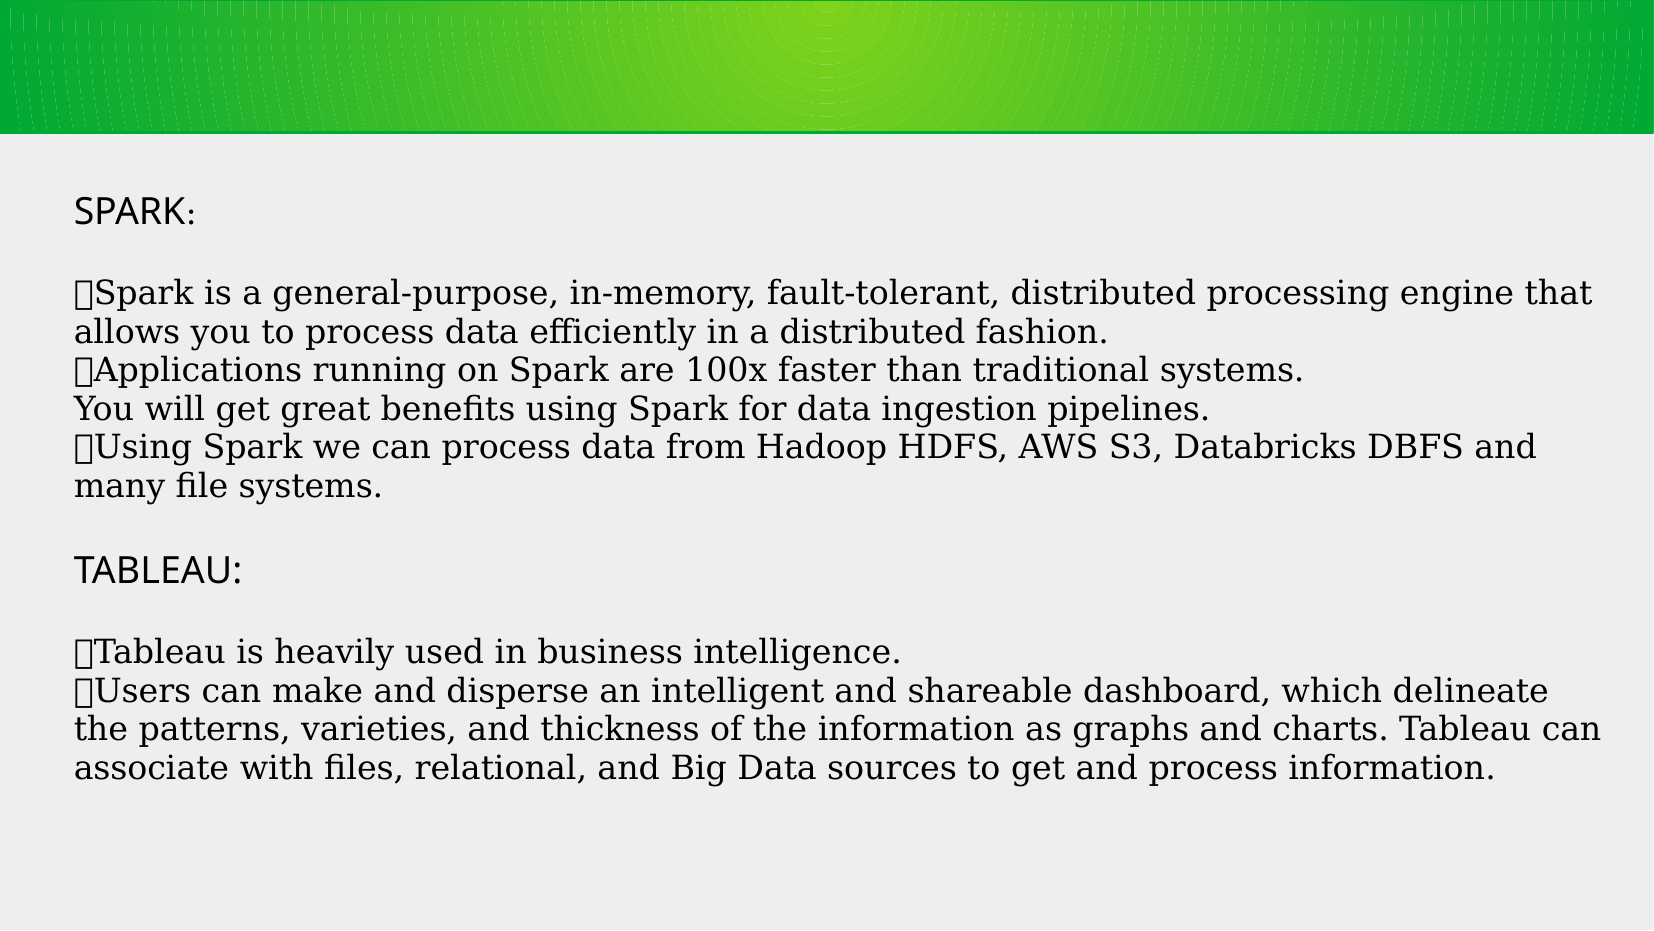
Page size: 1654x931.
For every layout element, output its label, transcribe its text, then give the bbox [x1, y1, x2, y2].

text_box SPARK: Spark is a general-purpose, in-memory, fault-tolerant, distributed processing engine that allows you to process data efficiently in a distributed fashion. Applications running on Spark are 100x faster than traditional systems. You will get great benefits using Spark for data ingestion pipelines. Using Spark we can process data from Hadoop HDFS, AWS S3, Databricks DBFS and many file systems. TABLEAU: Tableau is heavily used in business intelligence. Users can make and disperse an intelligent and shareable dashboard, which delineate the patterns, varieties, and thickness of the information as graphs and charts. Tableau can associate with files, relational, and Big Data sources to get and process information. [59, 177, 1625, 850]
